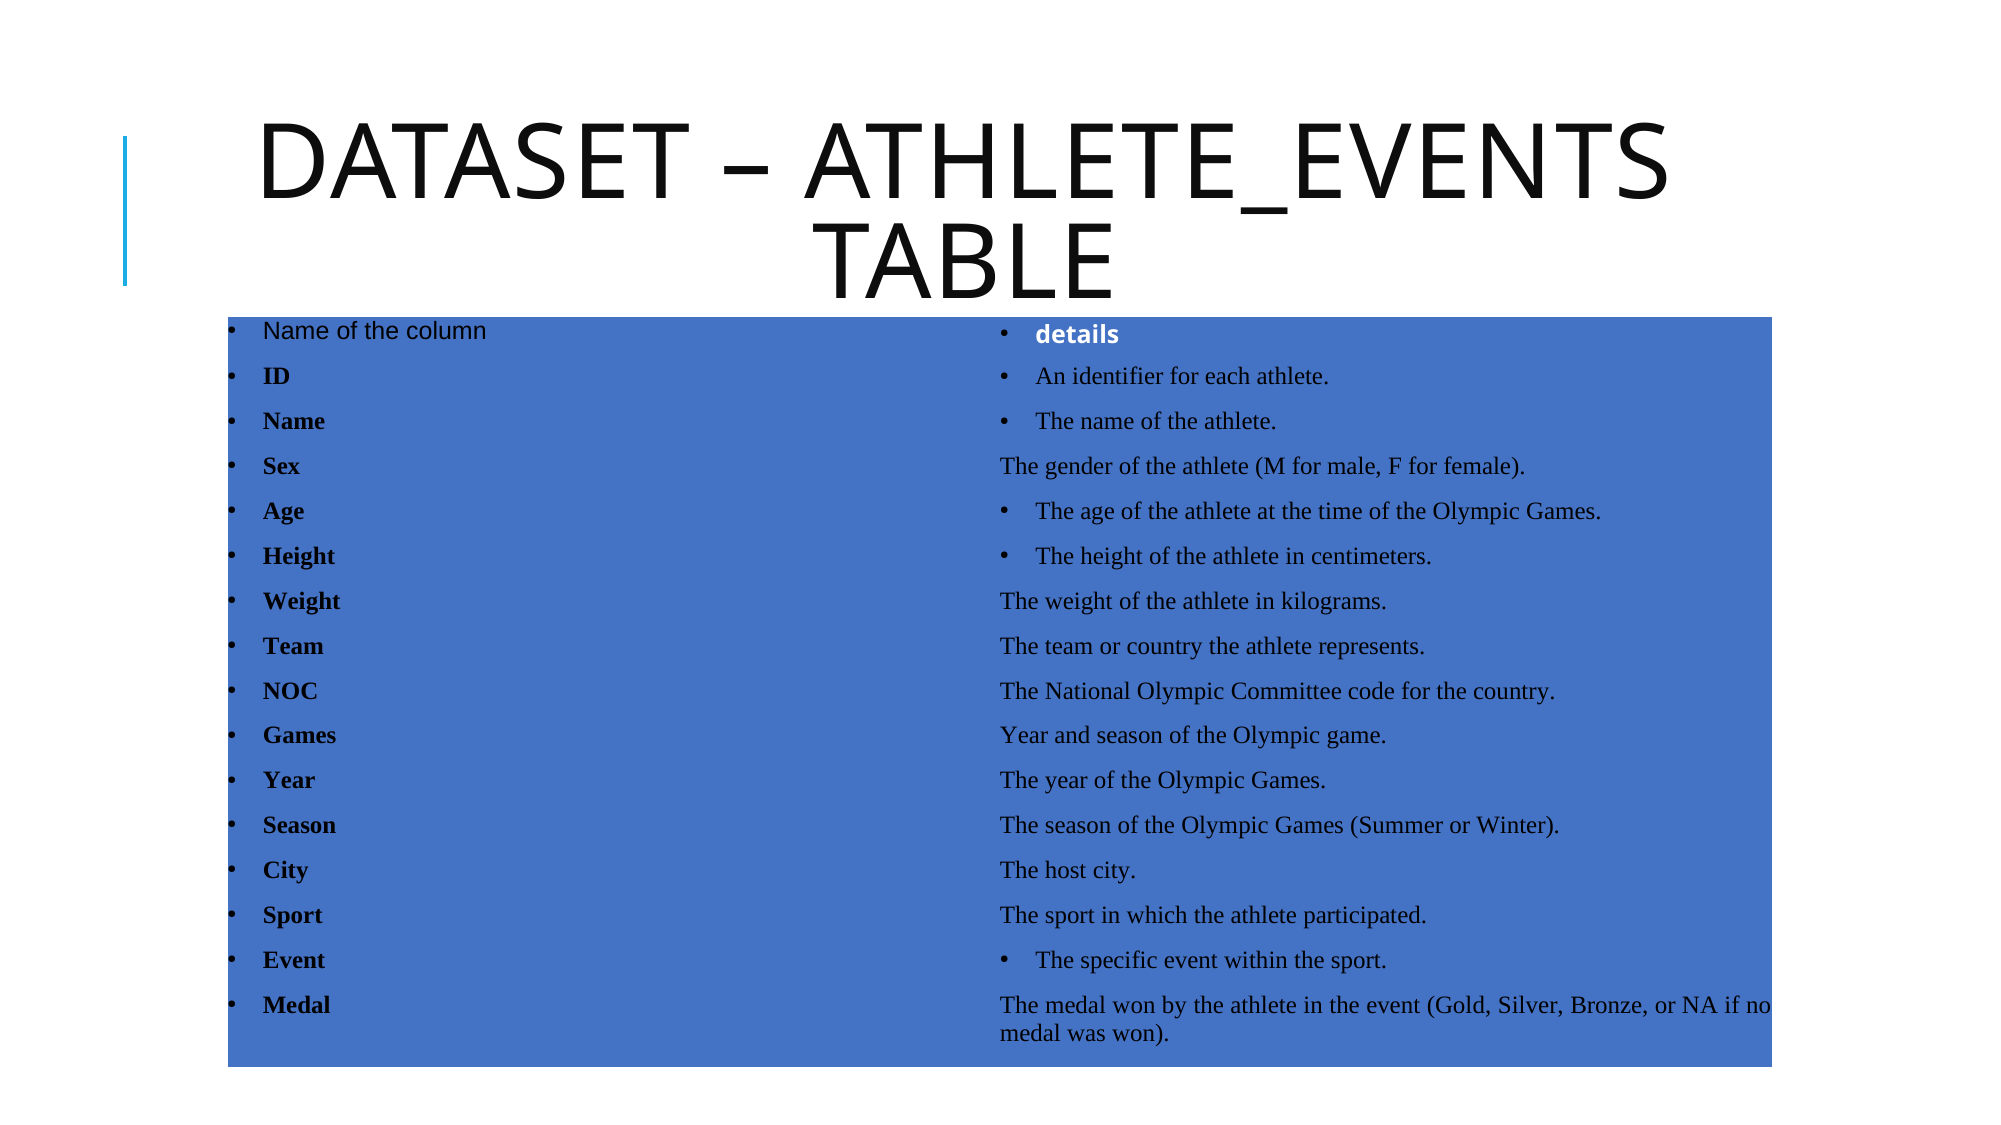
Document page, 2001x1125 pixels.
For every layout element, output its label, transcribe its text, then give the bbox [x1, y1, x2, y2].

table_cell Year [228, 767, 1000, 811]
table_cell ID [228, 363, 1000, 408]
table_header Name of the column [228, 317, 1000, 363]
table_cell The name of the athlete. [1000, 408, 1772, 452]
table_cell Weight [228, 587, 1000, 632]
table_cell Year and season of the Olympic game. [1000, 722, 1772, 767]
table_cell The sport in which the athlete participated. [1000, 901, 1772, 946]
table_cell The medal won by the athlete in the event (Gold, Silver, Bronze, or NA if no medal was won). [1000, 991, 1772, 1067]
title Dataset – athlete_events table [168, 96, 1763, 343]
table_cell An identifier for each athlete. [1000, 363, 1772, 408]
table_cell Team [228, 632, 1000, 677]
table_cell The specific event within the sport. [1000, 946, 1772, 991]
table_cell City [228, 856, 1000, 901]
table_cell Sex [228, 452, 1000, 497]
table_cell NOC [228, 677, 1000, 722]
table_cell Height [228, 542, 1000, 587]
table_cell The host city. [1000, 856, 1772, 901]
table_cell The age of the athlete at the time of the Olympic Games. [1000, 497, 1772, 542]
table_cell The team or country the athlete represents. [1000, 632, 1772, 677]
table_cell The National Olympic Committee code for the country. [1000, 677, 1772, 722]
table_cell The year of the Olympic Games. [1000, 767, 1772, 811]
table_cell Games [228, 722, 1000, 767]
table_cell Age [228, 497, 1000, 542]
table_cell Medal [228, 991, 1000, 1067]
table_cell Sport [228, 901, 1000, 946]
table_cell The weight of the athlete in kilograms. [1000, 587, 1772, 632]
table_cell The season of the Olympic Games (Summer or Winter). [1000, 811, 1772, 856]
table_cell The gender of the athlete (M for male, F for female). [1000, 452, 1772, 497]
table_cell Name [228, 408, 1000, 452]
table_header details [1000, 317, 1772, 363]
table_cell Season [228, 811, 1000, 856]
table_cell The height of the athlete in centimeters. [1000, 542, 1772, 587]
table_cell Event [228, 946, 1000, 991]
